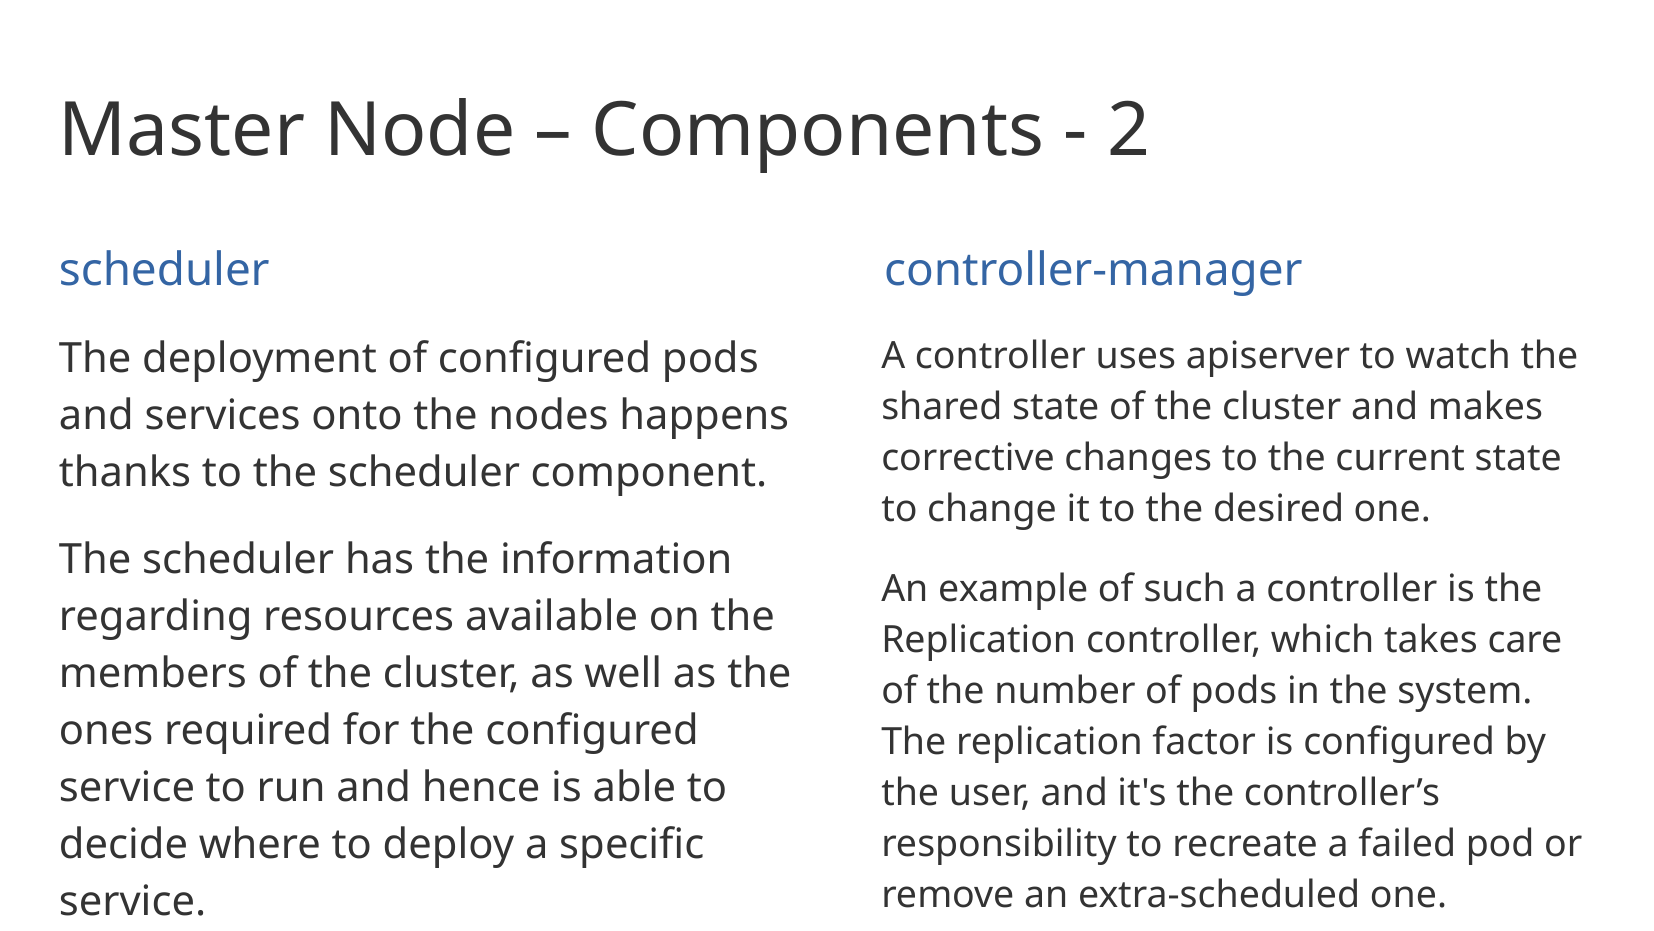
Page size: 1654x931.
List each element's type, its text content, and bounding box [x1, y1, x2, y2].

title Master Node – Components - 2 [59, 59, 1595, 178]
list controller-manager A controller uses apiserver to watch the shared state of the cluster and makes corrective changes to the current state to change it to the desired one. An example of such a controller is the Replication controller, which takes care of the number of pods in the system. The replication factor is configured by the user, and it's the controller’s responsibility to recreate a failed pod or remove an extra-scheduled one. [845, 236, 1596, 768]
list scheduler The deployment of configured pods and services onto the nodes happens thanks to the scheduler component. The scheduler has the information regarding resources available on the members of the cluster, as well as the ones required for the configured service to run and hence is able to decide where to deploy a specific service. [59, 236, 809, 768]
